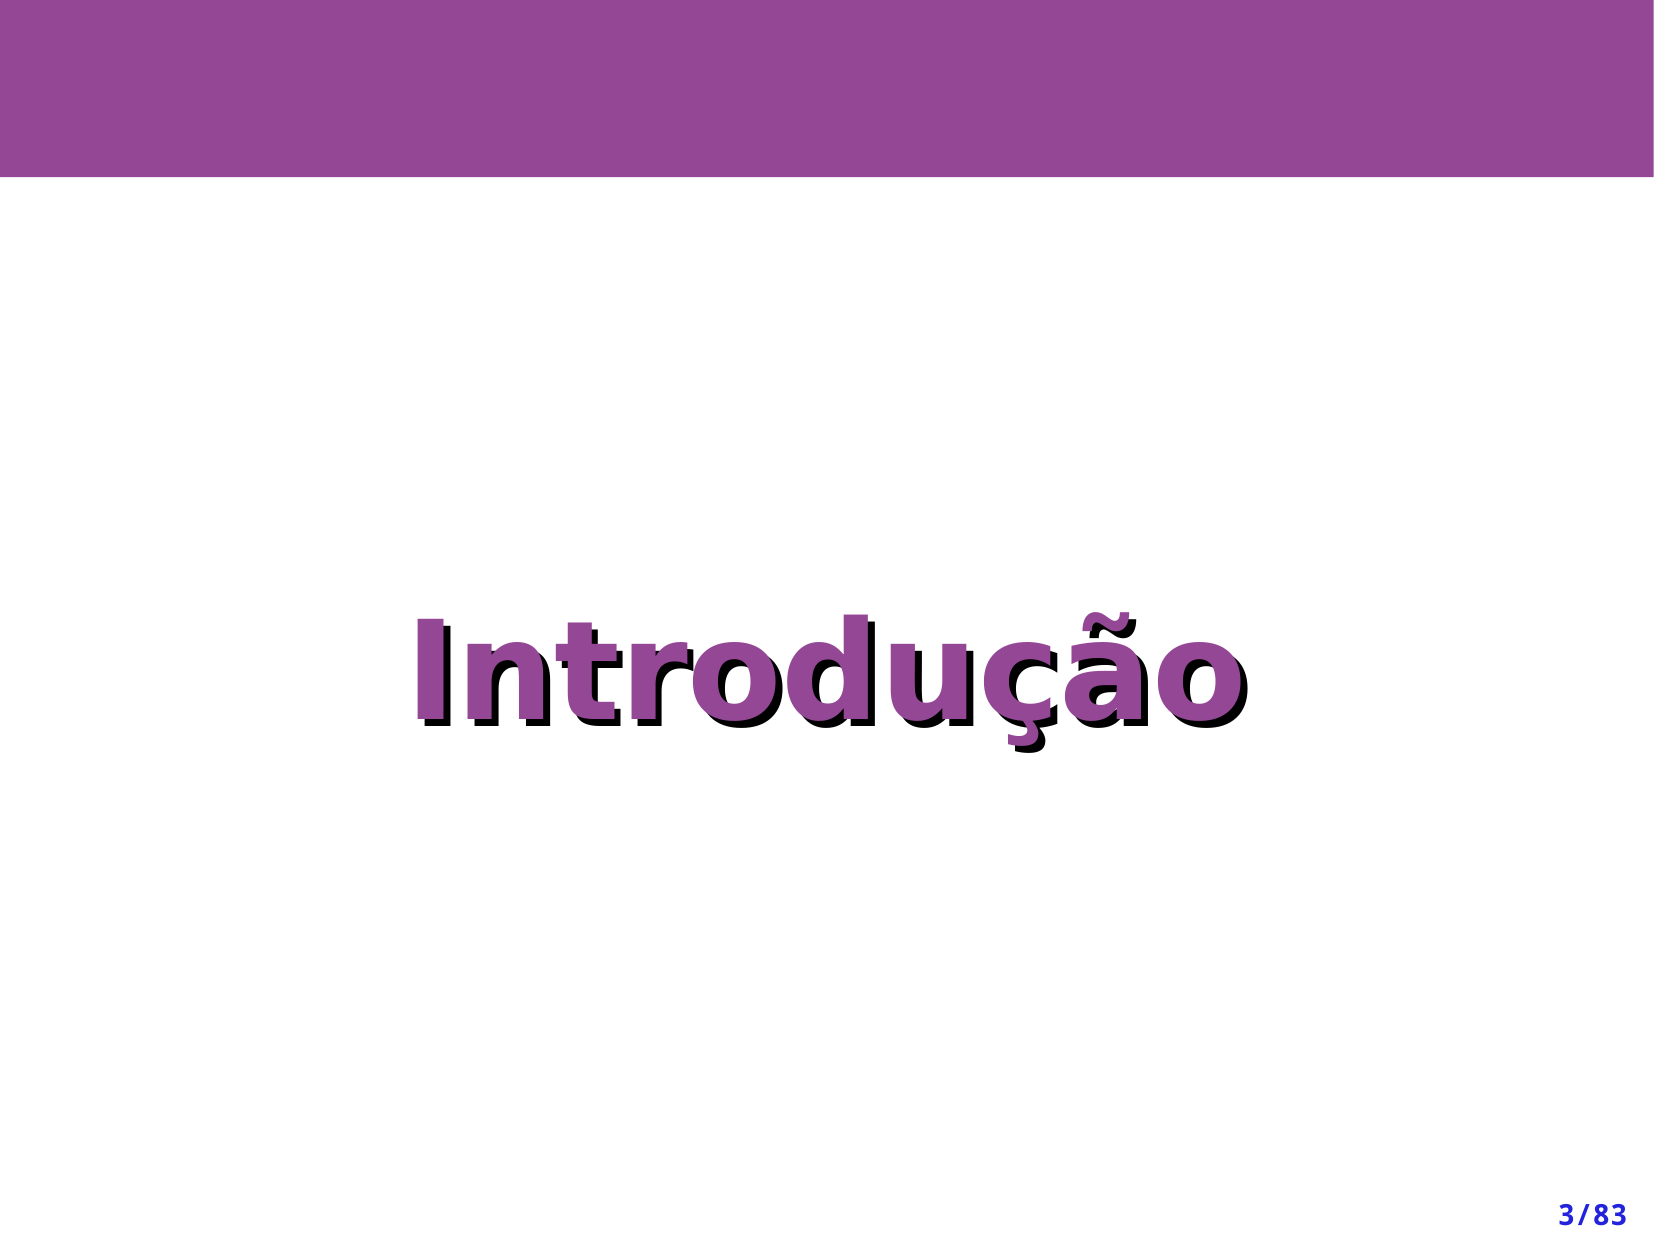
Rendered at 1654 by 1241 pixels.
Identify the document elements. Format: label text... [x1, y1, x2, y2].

text_box Introdução [390, 584, 1263, 762]
